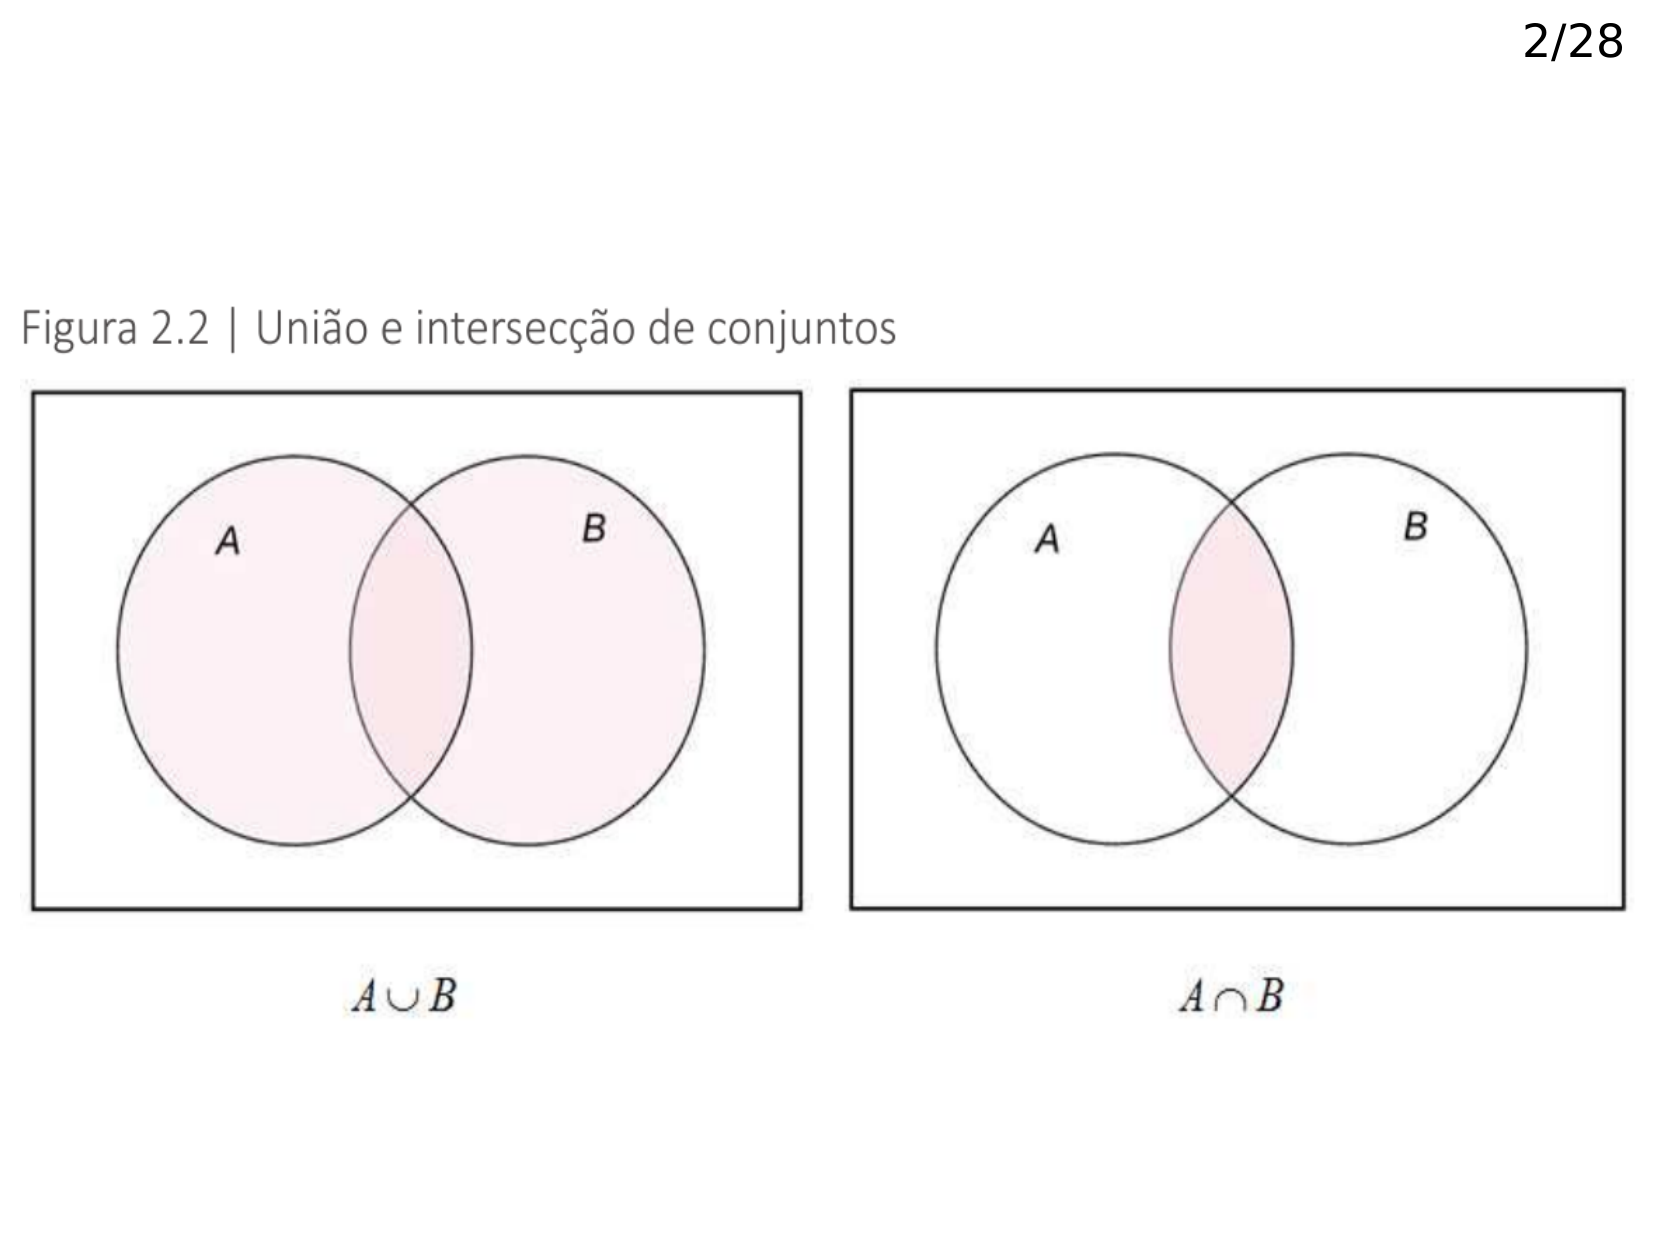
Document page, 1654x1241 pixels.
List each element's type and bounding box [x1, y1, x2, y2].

picture [20, 304, 1636, 1022]
